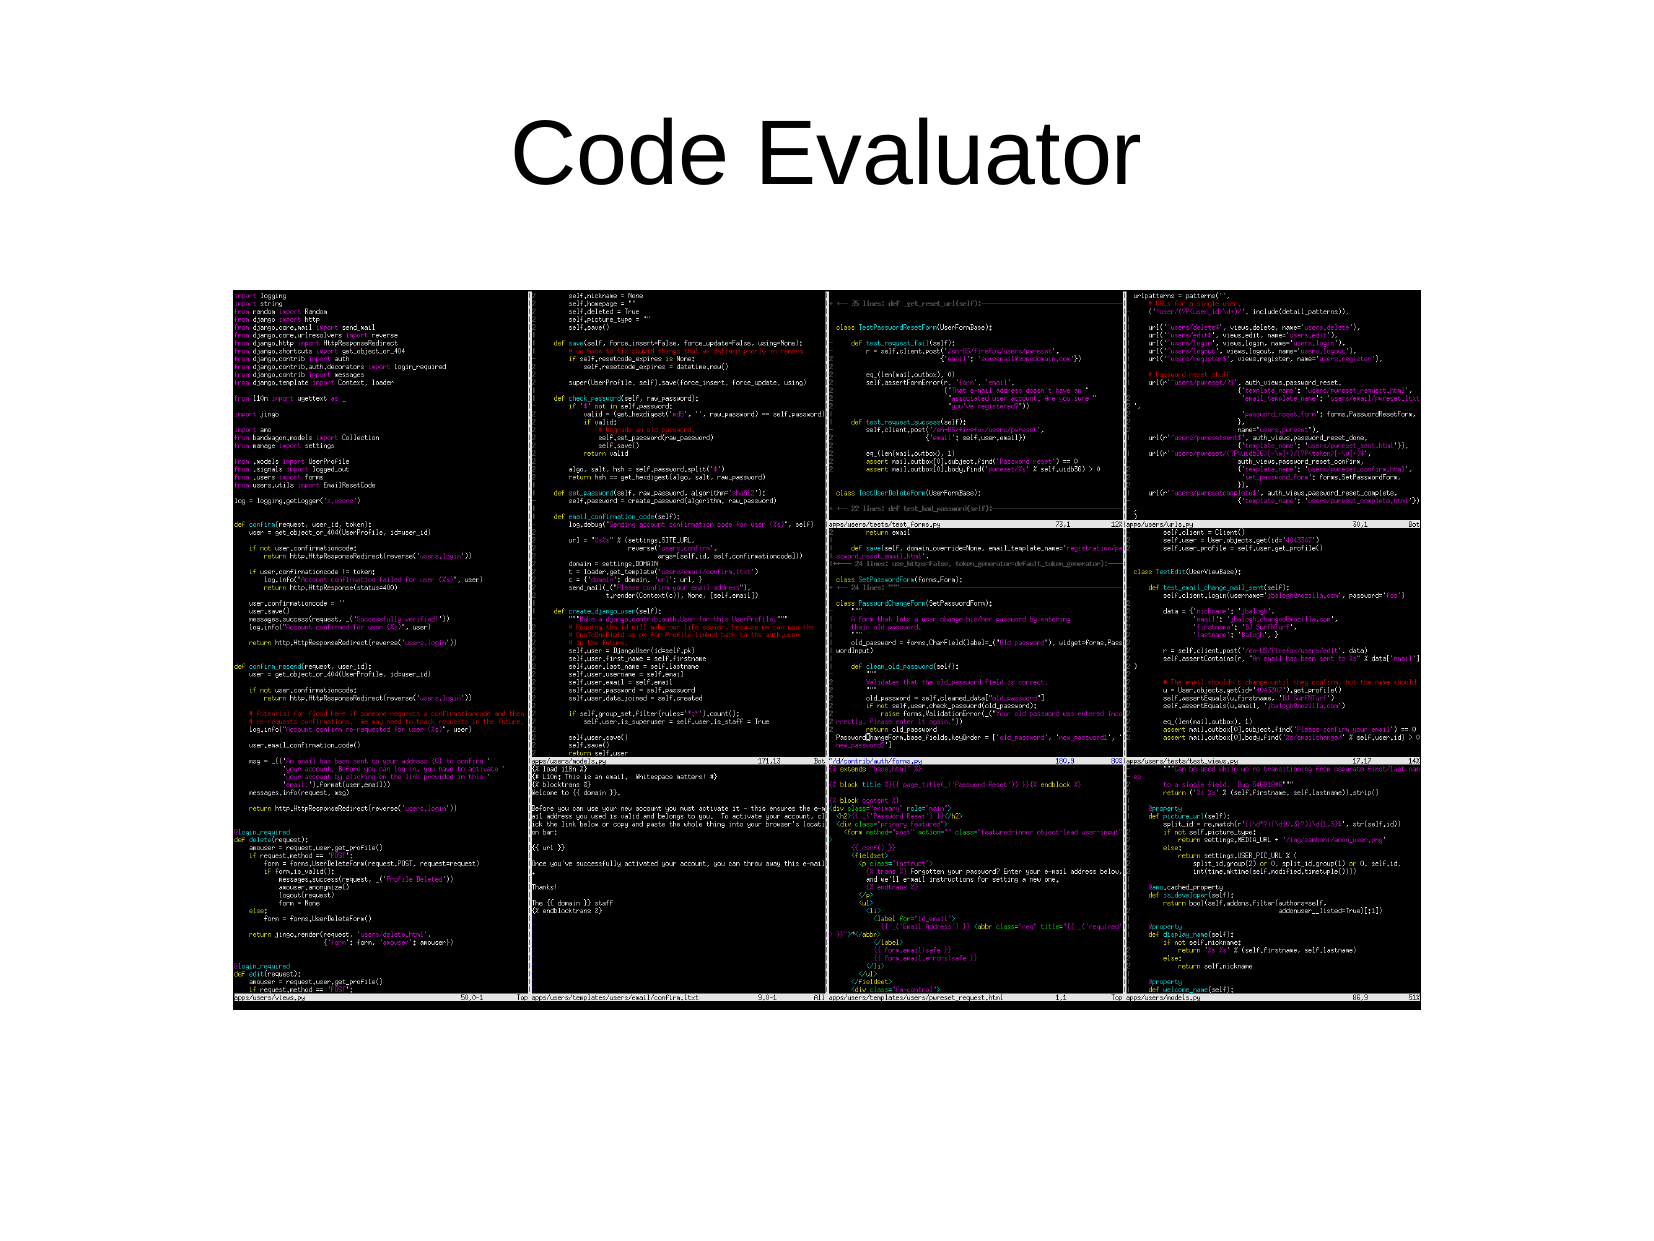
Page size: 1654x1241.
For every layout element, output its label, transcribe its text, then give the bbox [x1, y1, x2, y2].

picture [233, 290, 1421, 1010]
title Code Evaluator [82, 49, 1571, 257]
